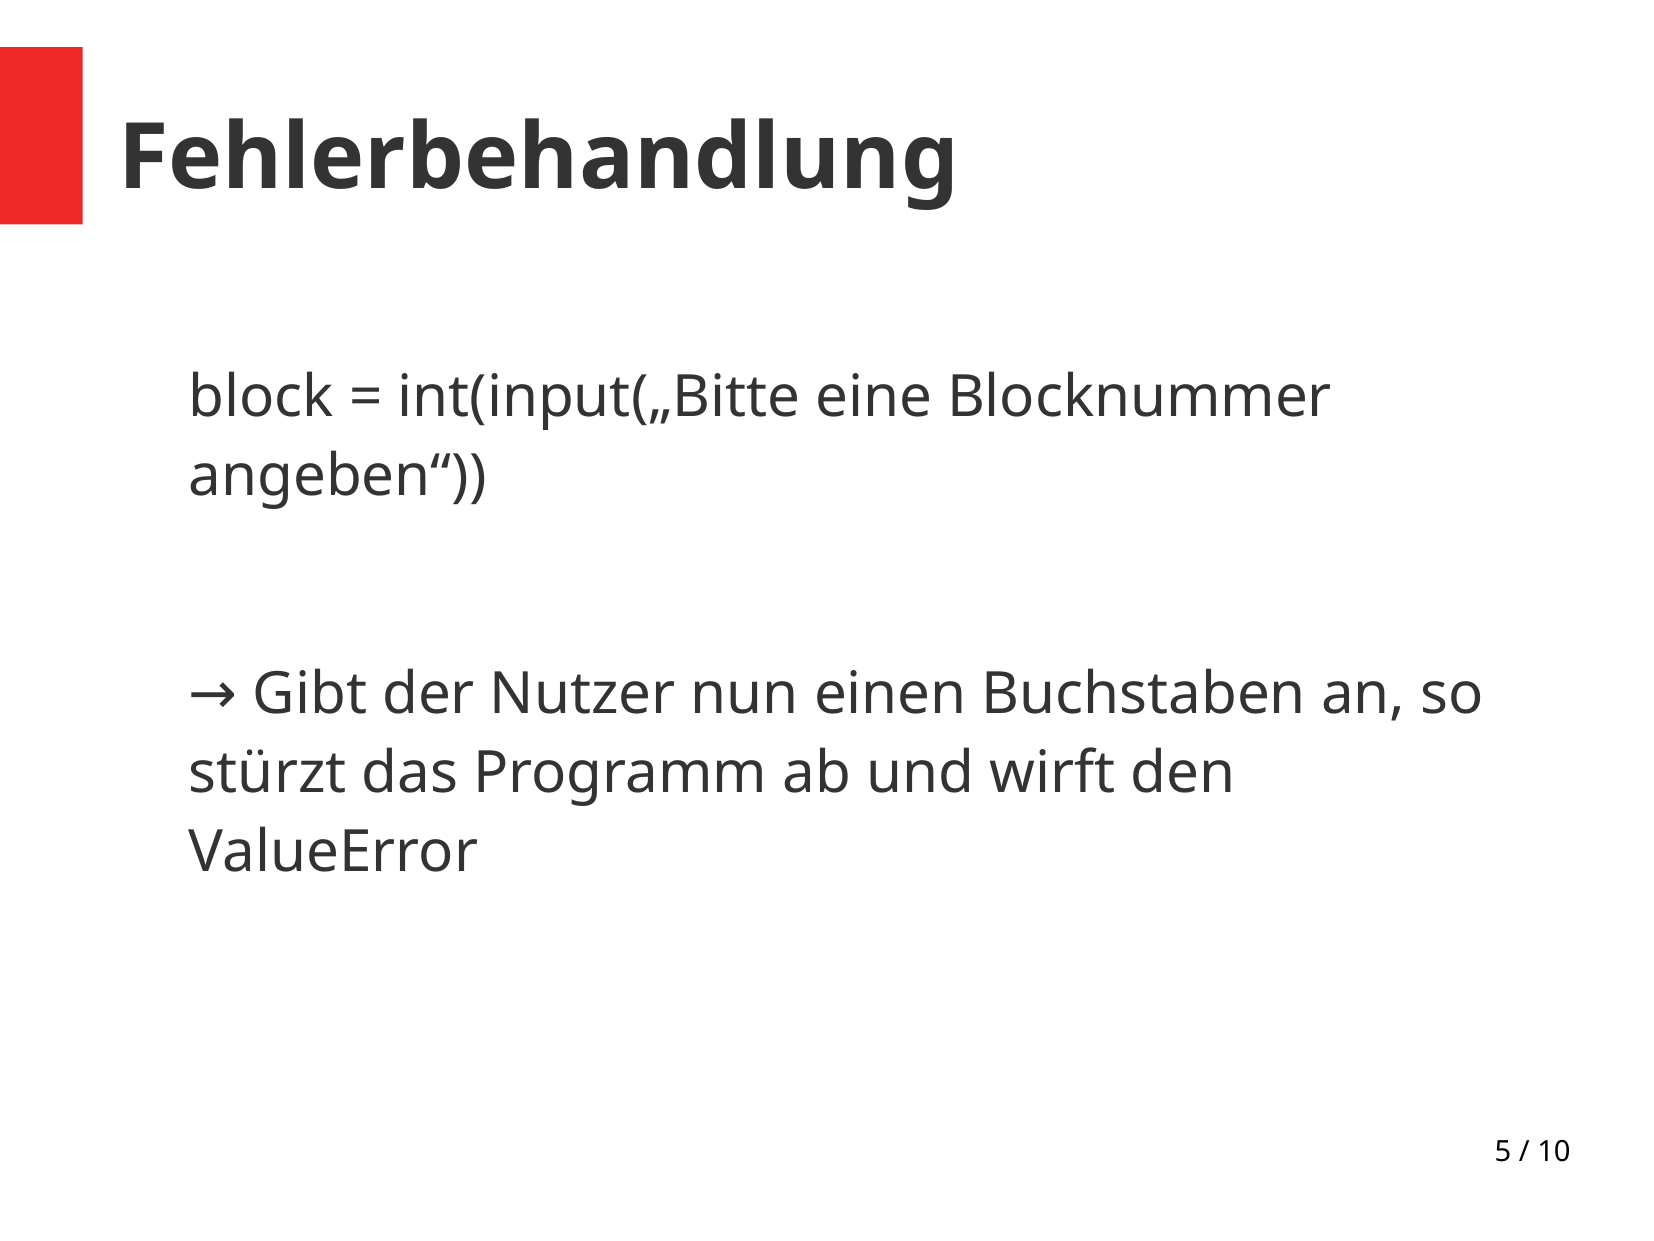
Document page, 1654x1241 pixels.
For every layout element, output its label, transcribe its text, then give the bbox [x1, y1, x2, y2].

title Fehlerbehandlung [118, 49, 1571, 257]
list block = int(input(„Bitte eine Blocknummer angeben“)) → Gibt der Nutzer nun einen Buchstaben an, so stürzt das Programm ab und wirft den ValueError [118, 354, 1536, 1074]
